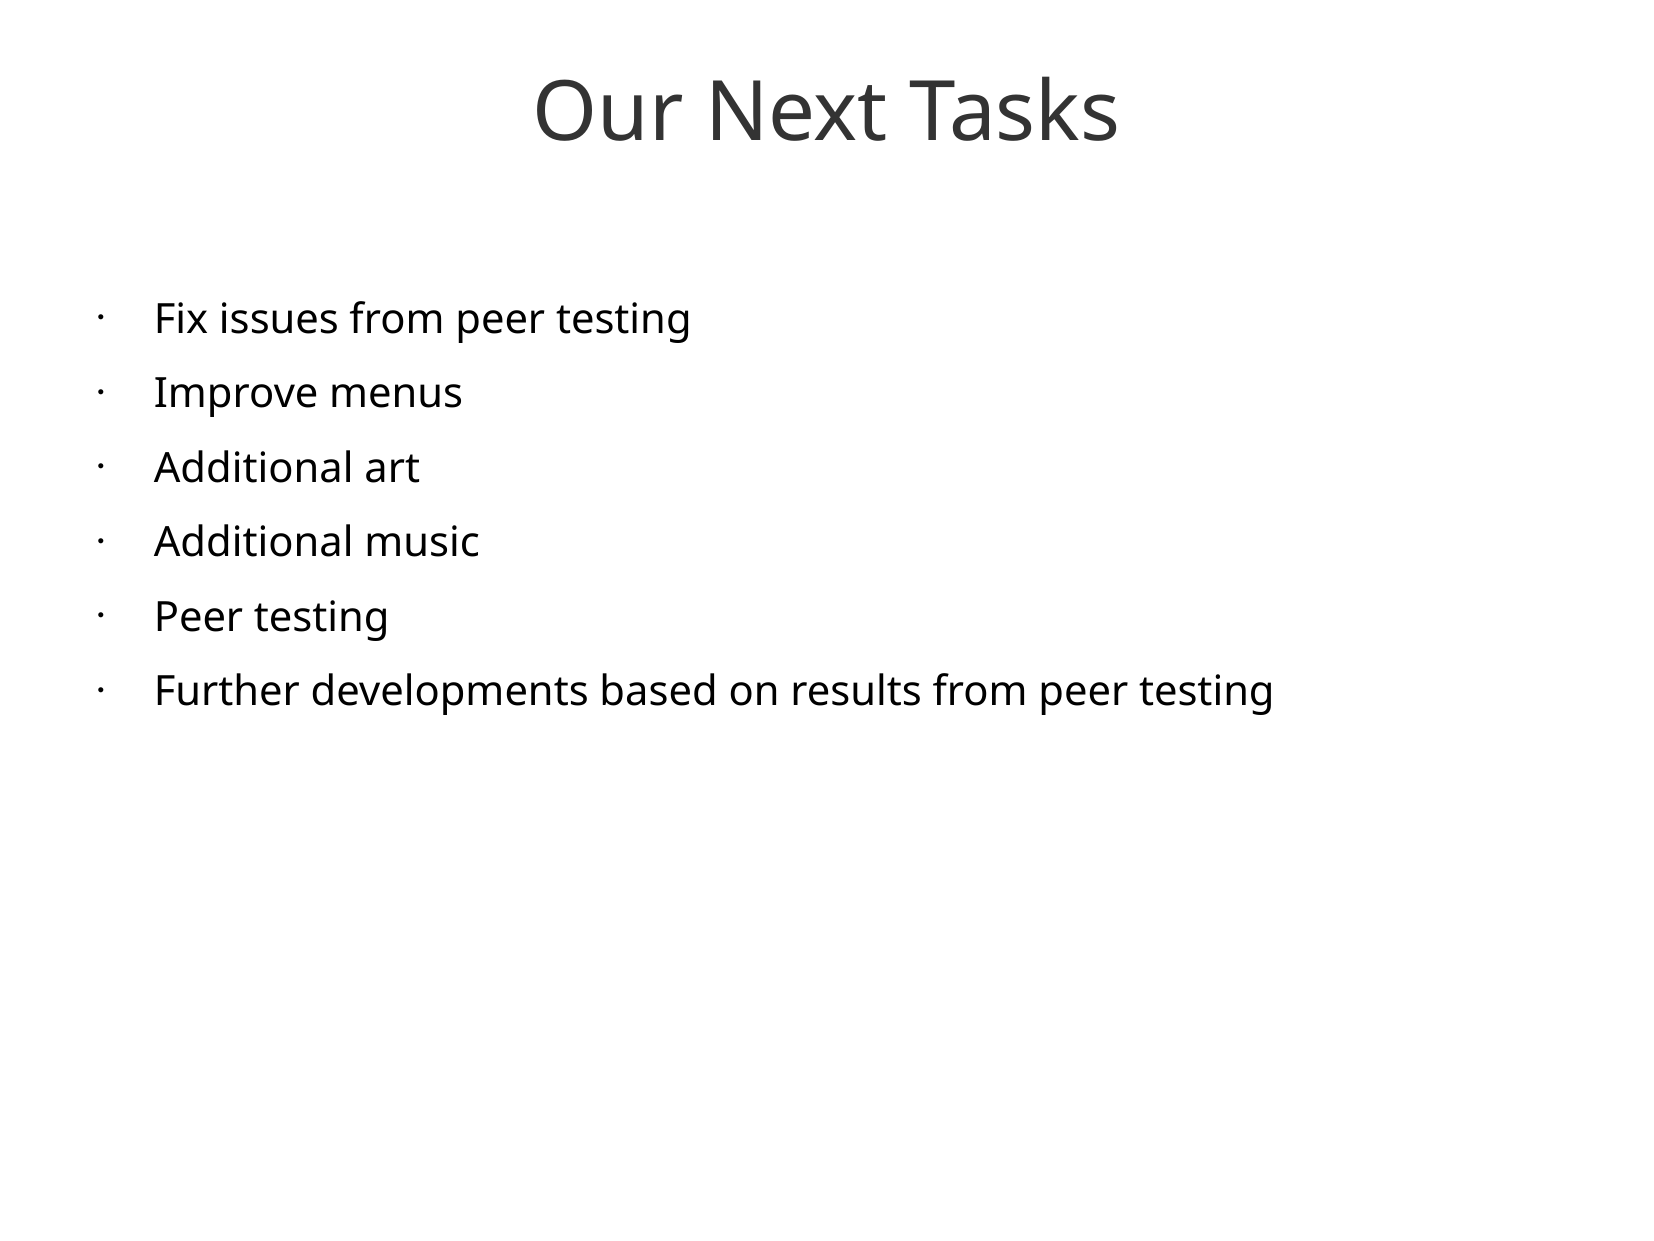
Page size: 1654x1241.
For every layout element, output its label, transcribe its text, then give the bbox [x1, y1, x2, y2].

list Fix issues from peer testing Improve menus Additional art Additional music Peer testing Further developments based on results from peer testing [82, 290, 1571, 1109]
title Our Next Tasks [82, 49, 1571, 257]
